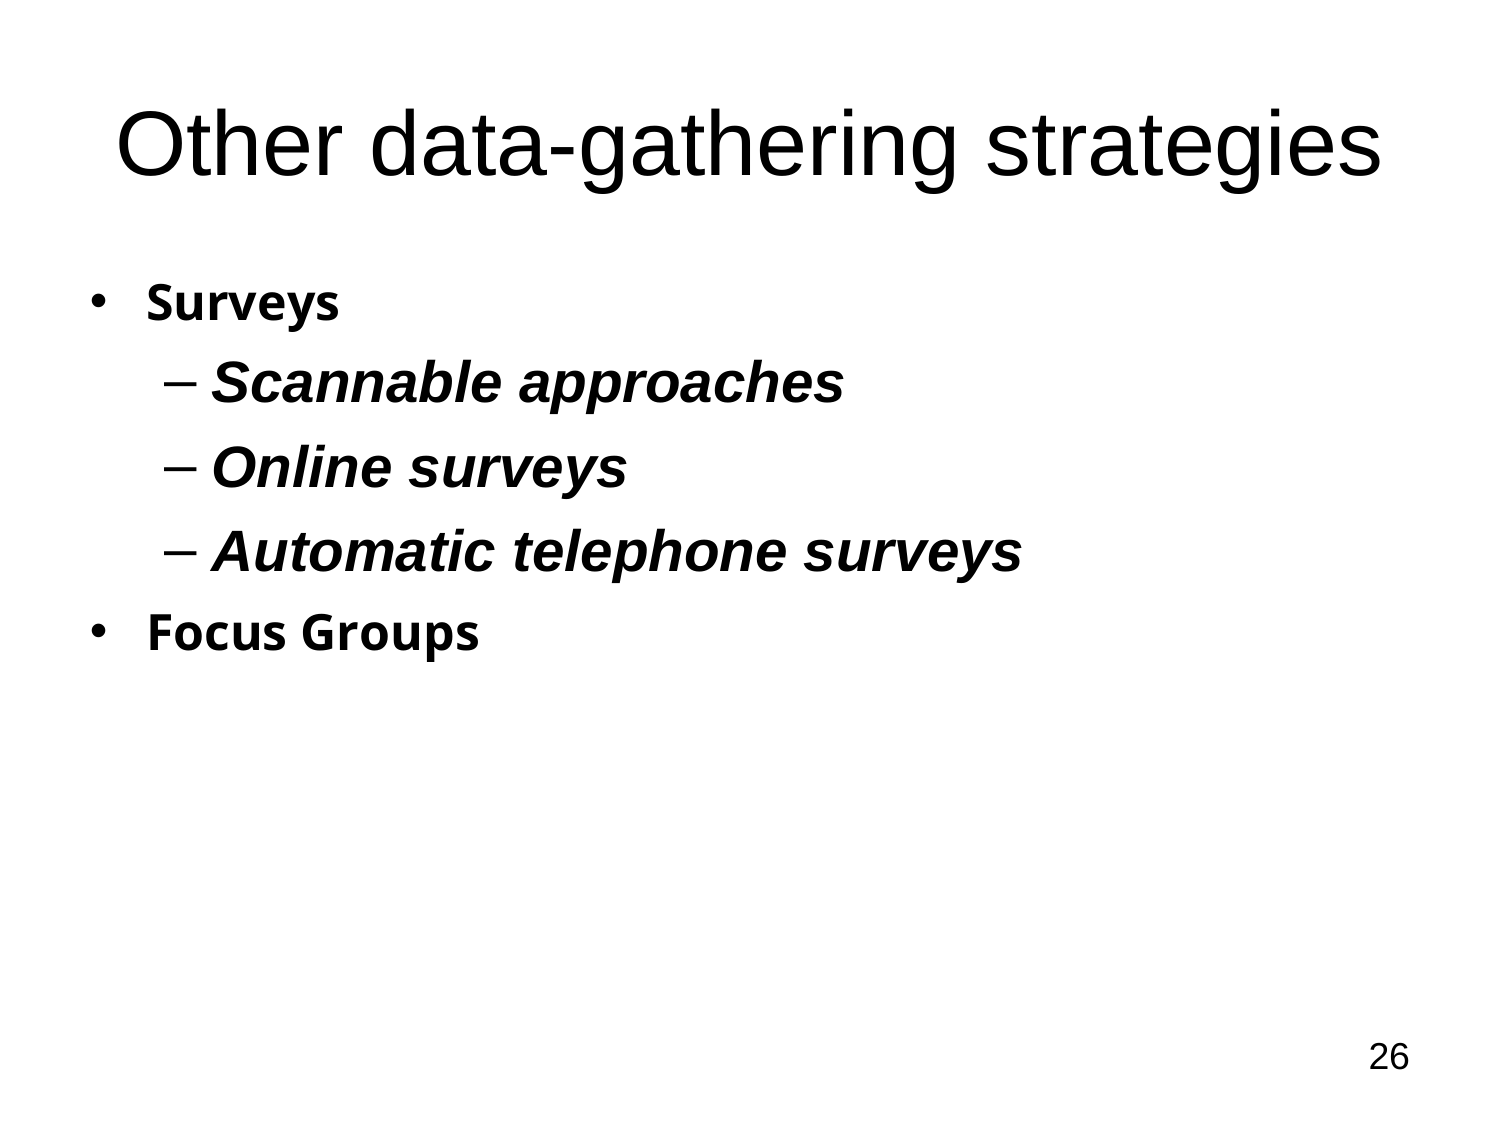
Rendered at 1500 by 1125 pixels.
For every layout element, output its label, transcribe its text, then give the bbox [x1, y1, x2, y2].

title Other data-gathering strategies [75, 45, 1426, 233]
list Surveys Scannable approaches Online surveys Automatic telephone surveys Focus Groups [75, 262, 1426, 1005]
